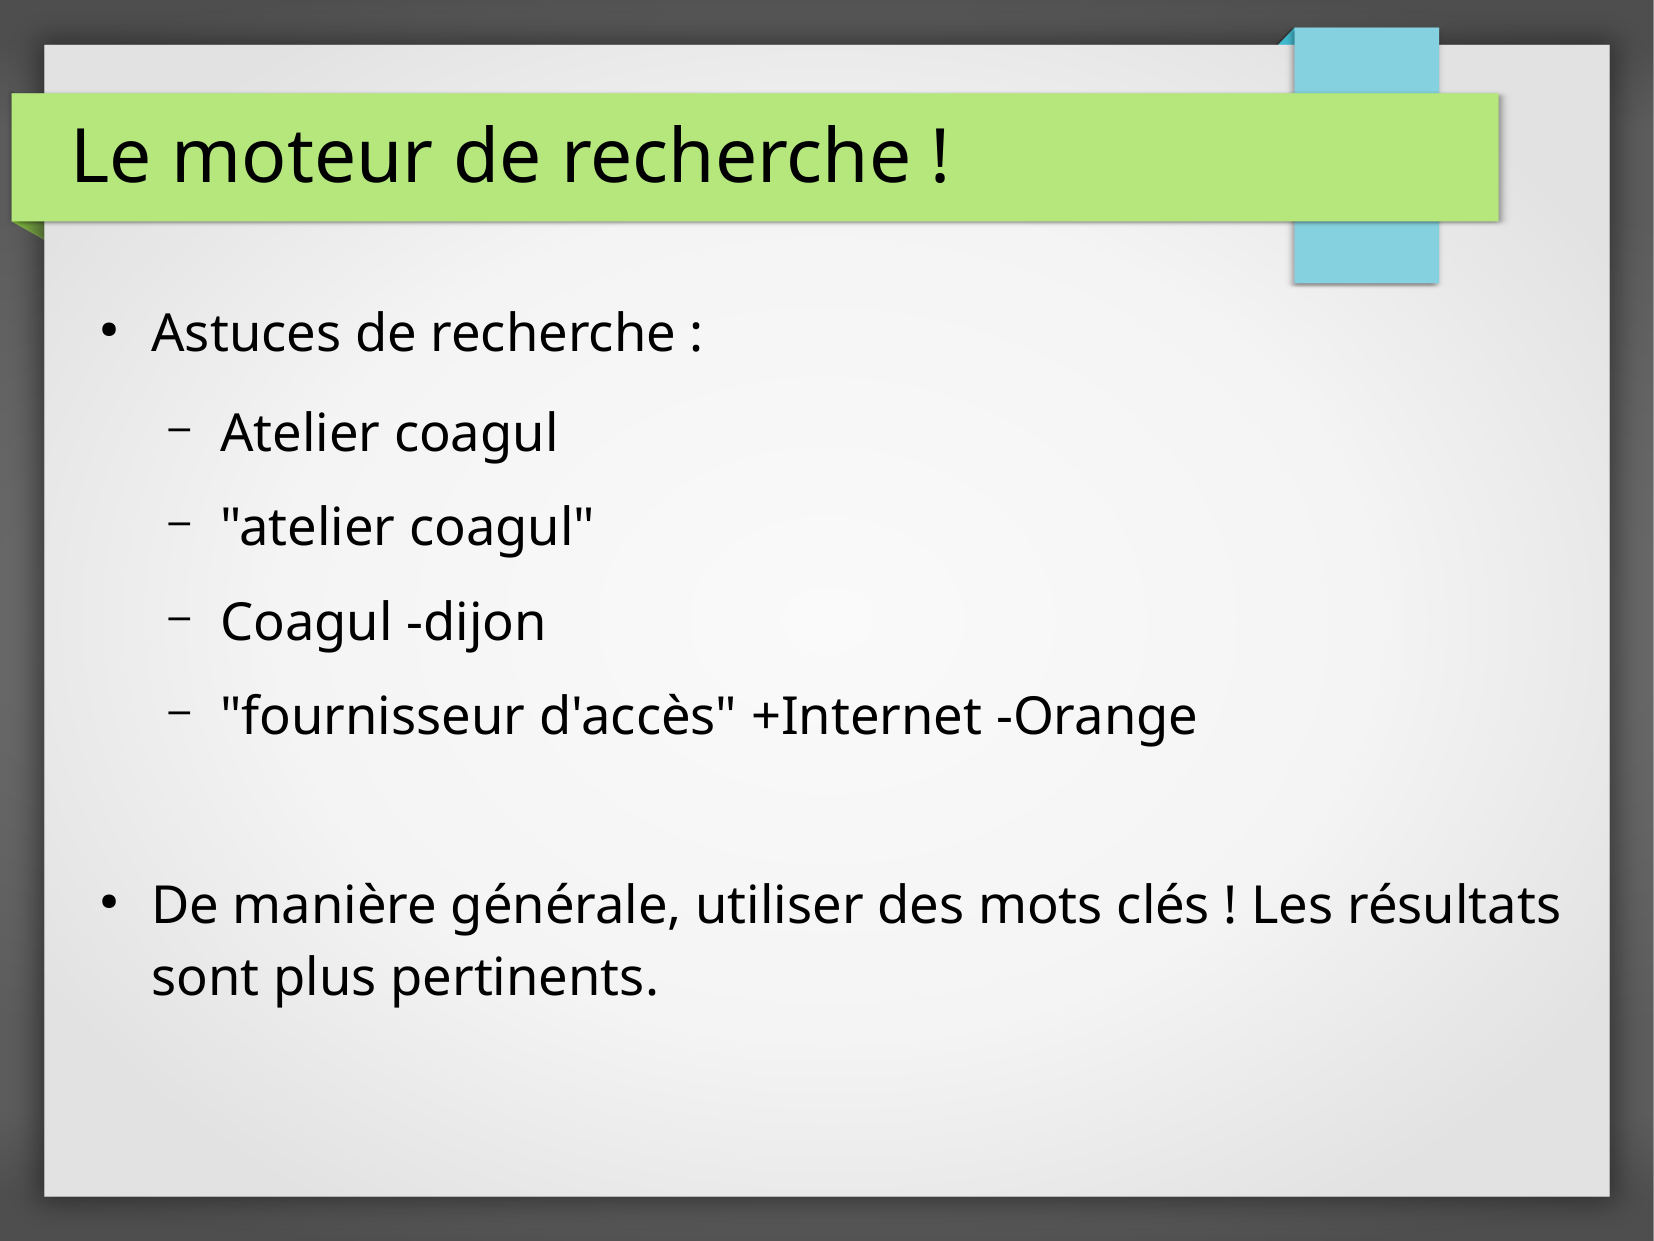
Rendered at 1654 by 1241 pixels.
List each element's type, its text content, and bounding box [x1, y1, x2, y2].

title Le moteur de recherche ! [70, 60, 1524, 248]
picture [0, 0, 1654, 1241]
list Astuces de recherche : Atelier coagul "atelier coagul" Coagul -dijon "fournisseur d'accès" +Internet -Orange De manière générale, utiliser des mots clés ! Les résultats sont plus pertinents. [82, 295, 1571, 1015]
